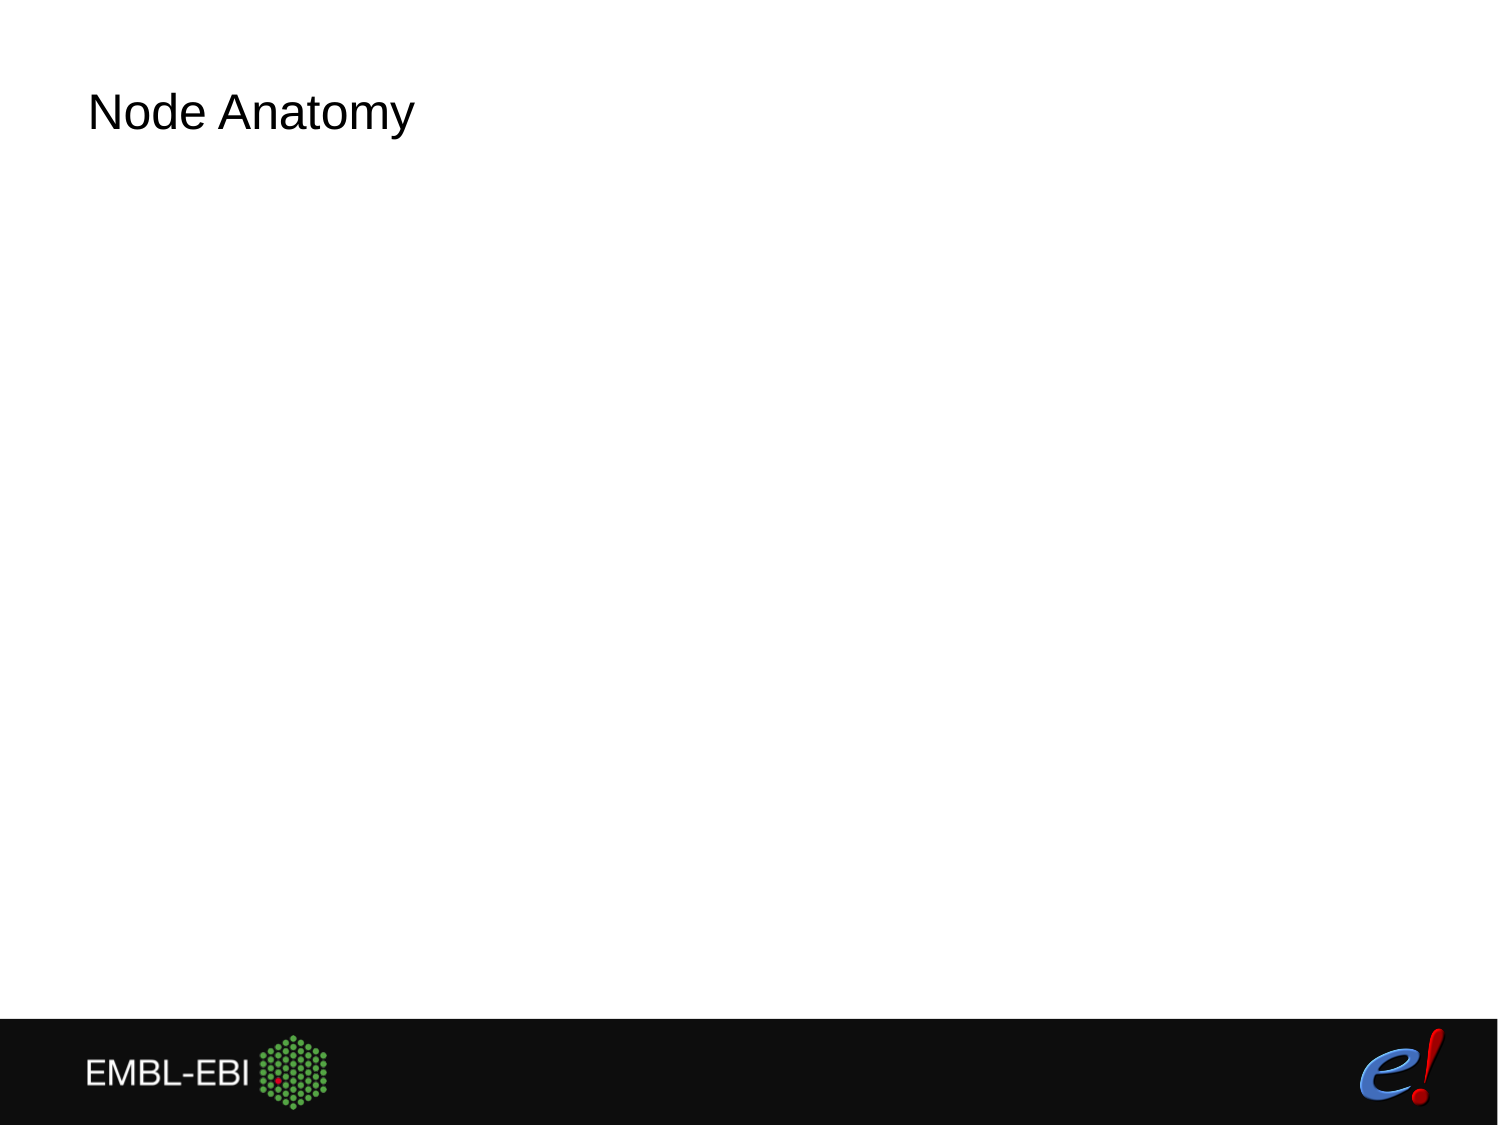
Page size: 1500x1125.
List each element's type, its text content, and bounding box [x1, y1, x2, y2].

picture [1357, 1026, 1448, 1112]
title Node Anatomy [87, 50, 1425, 175]
picture [87, 1035, 327, 1110]
